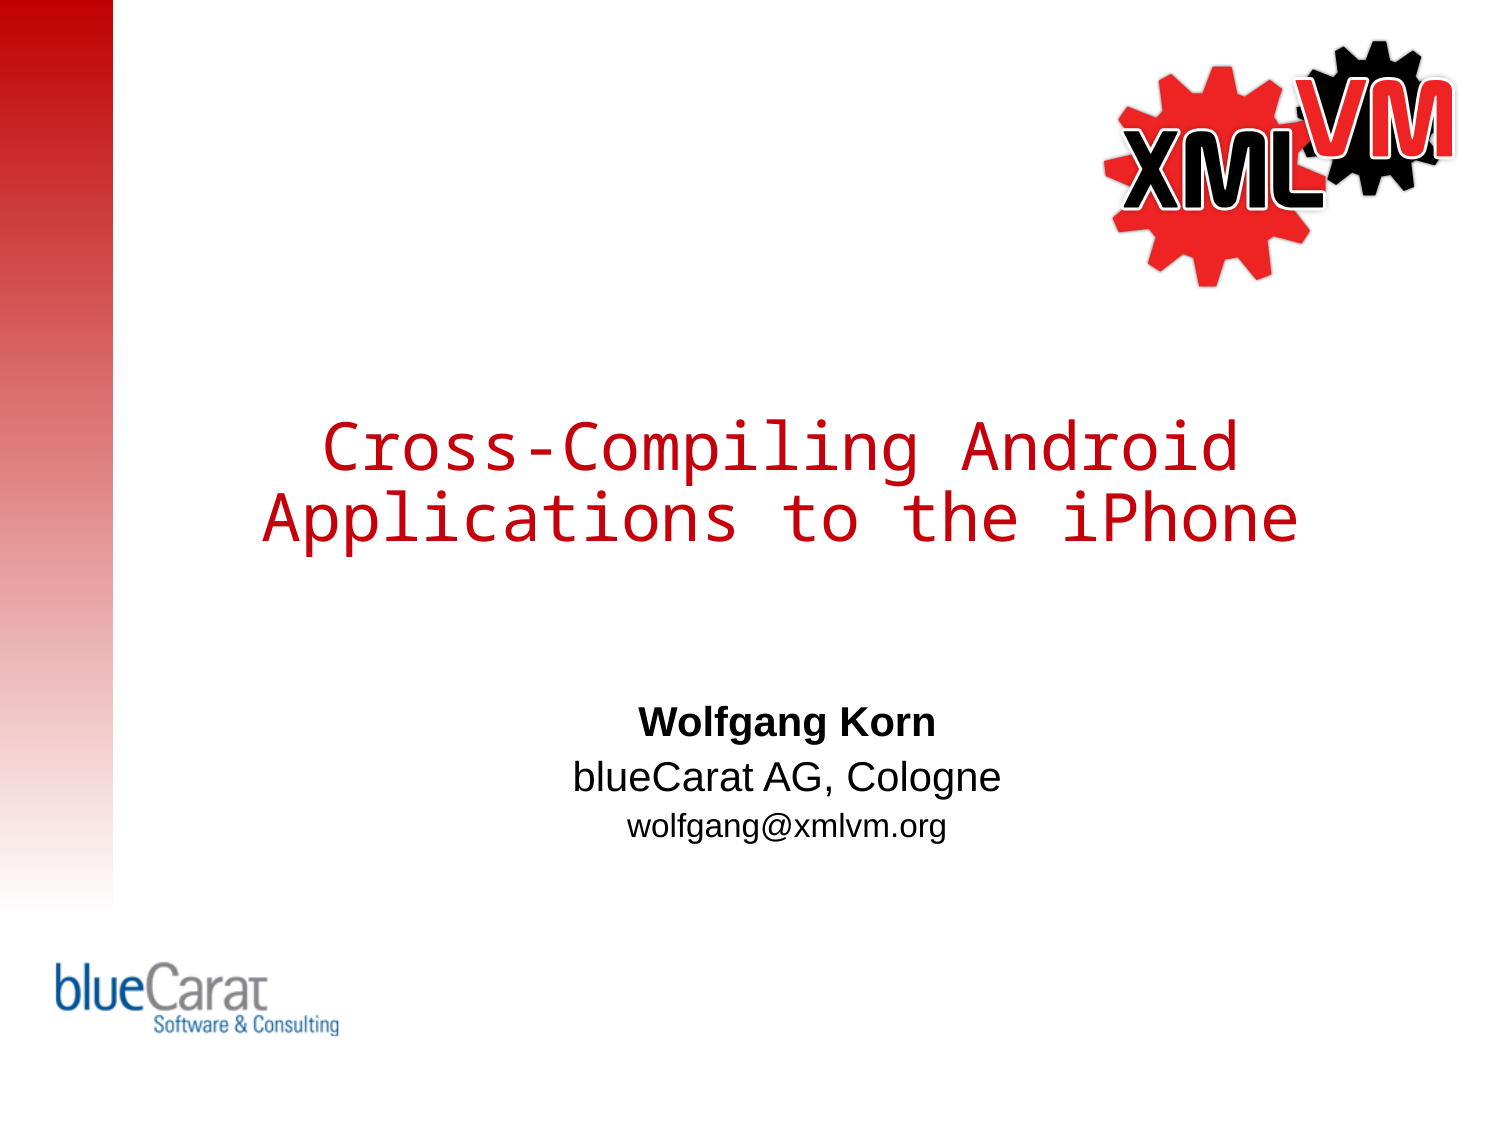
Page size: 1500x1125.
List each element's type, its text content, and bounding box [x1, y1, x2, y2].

picture [1100, 37, 1460, 290]
picture [41, 944, 355, 1053]
text_box Wolfgang Korn blueCarat AG, Cologne wolfgang@xmlvm.org [262, 699, 1313, 851]
title Cross-Compiling Android Applications to the iPhone [124, 412, 1438, 638]
